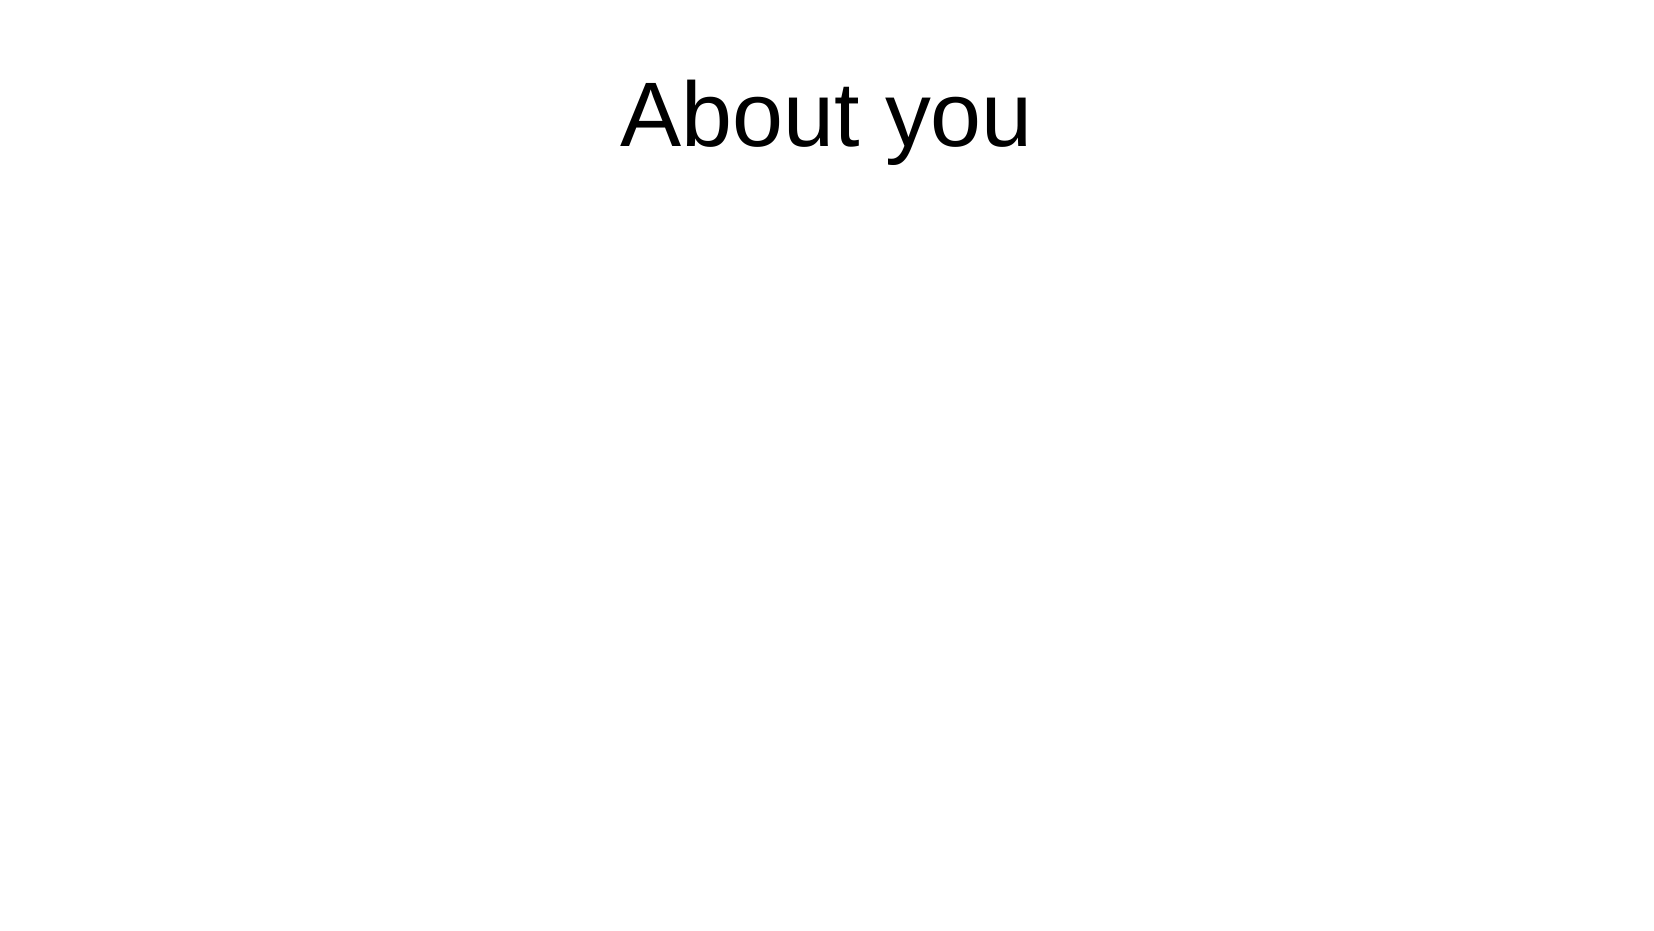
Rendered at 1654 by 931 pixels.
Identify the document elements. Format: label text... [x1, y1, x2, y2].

title About you [82, 37, 1571, 193]
